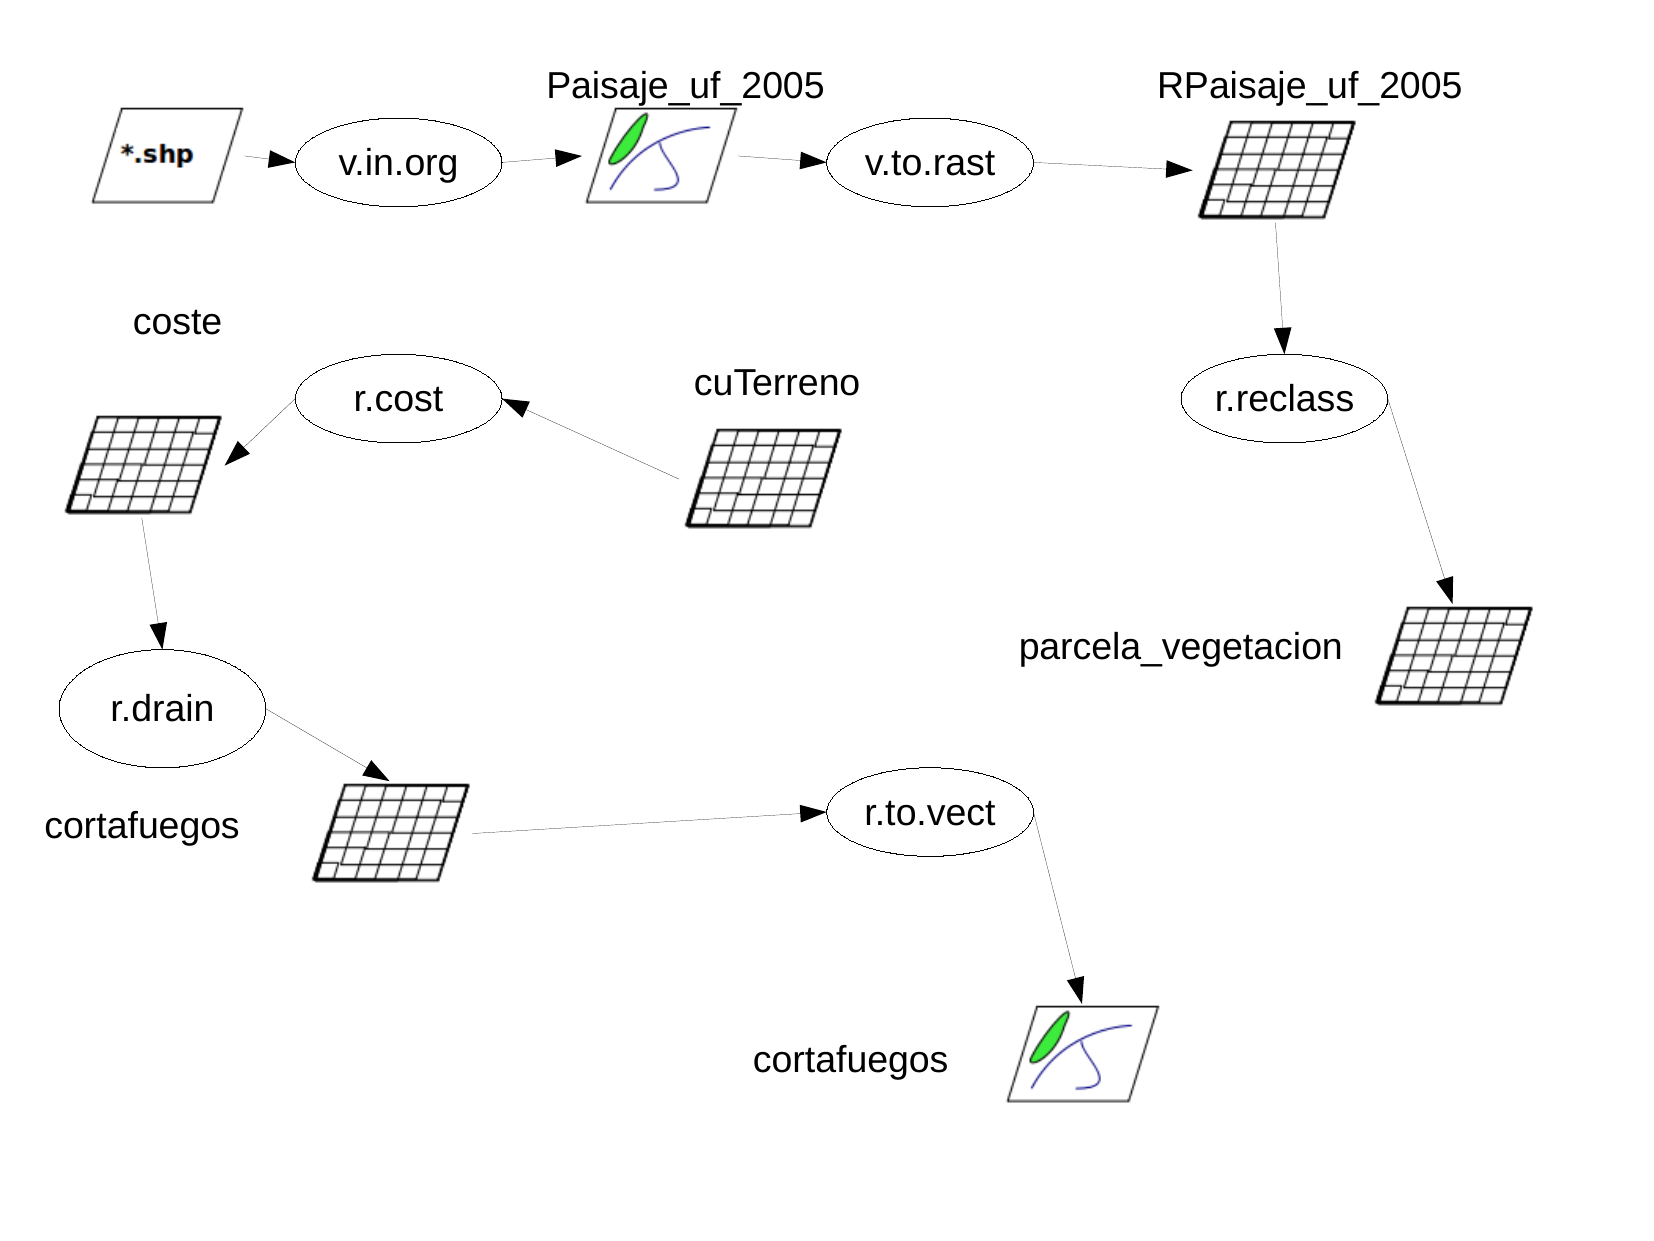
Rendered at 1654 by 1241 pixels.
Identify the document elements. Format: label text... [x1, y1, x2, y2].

picture [88, 105, 245, 207]
text_box r.reclass [1181, 354, 1388, 443]
text_box cortafuegos [29, 797, 296, 859]
text_box Paisaje_uf_2005 [531, 56, 839, 119]
text_box coste [118, 293, 237, 355]
text_box cortafuegos [738, 1031, 1004, 1093]
text_box RPaisaje_uf_2005 [1142, 56, 1477, 119]
picture [1192, 119, 1359, 223]
picture [1369, 604, 1536, 709]
text_box cuTerreno [679, 354, 916, 416]
text_box parcela_vegetacion [1003, 617, 1388, 680]
text_box v.in.org [295, 118, 502, 207]
text_box r.drain [59, 649, 266, 768]
text_box v.to.rast [826, 118, 1034, 207]
picture [306, 781, 473, 886]
text_box r.cost [295, 354, 503, 443]
picture [1003, 1003, 1161, 1106]
picture [59, 413, 225, 518]
text_box r.to.vect [826, 767, 1034, 857]
picture [582, 119, 739, 207]
picture [679, 426, 845, 532]
